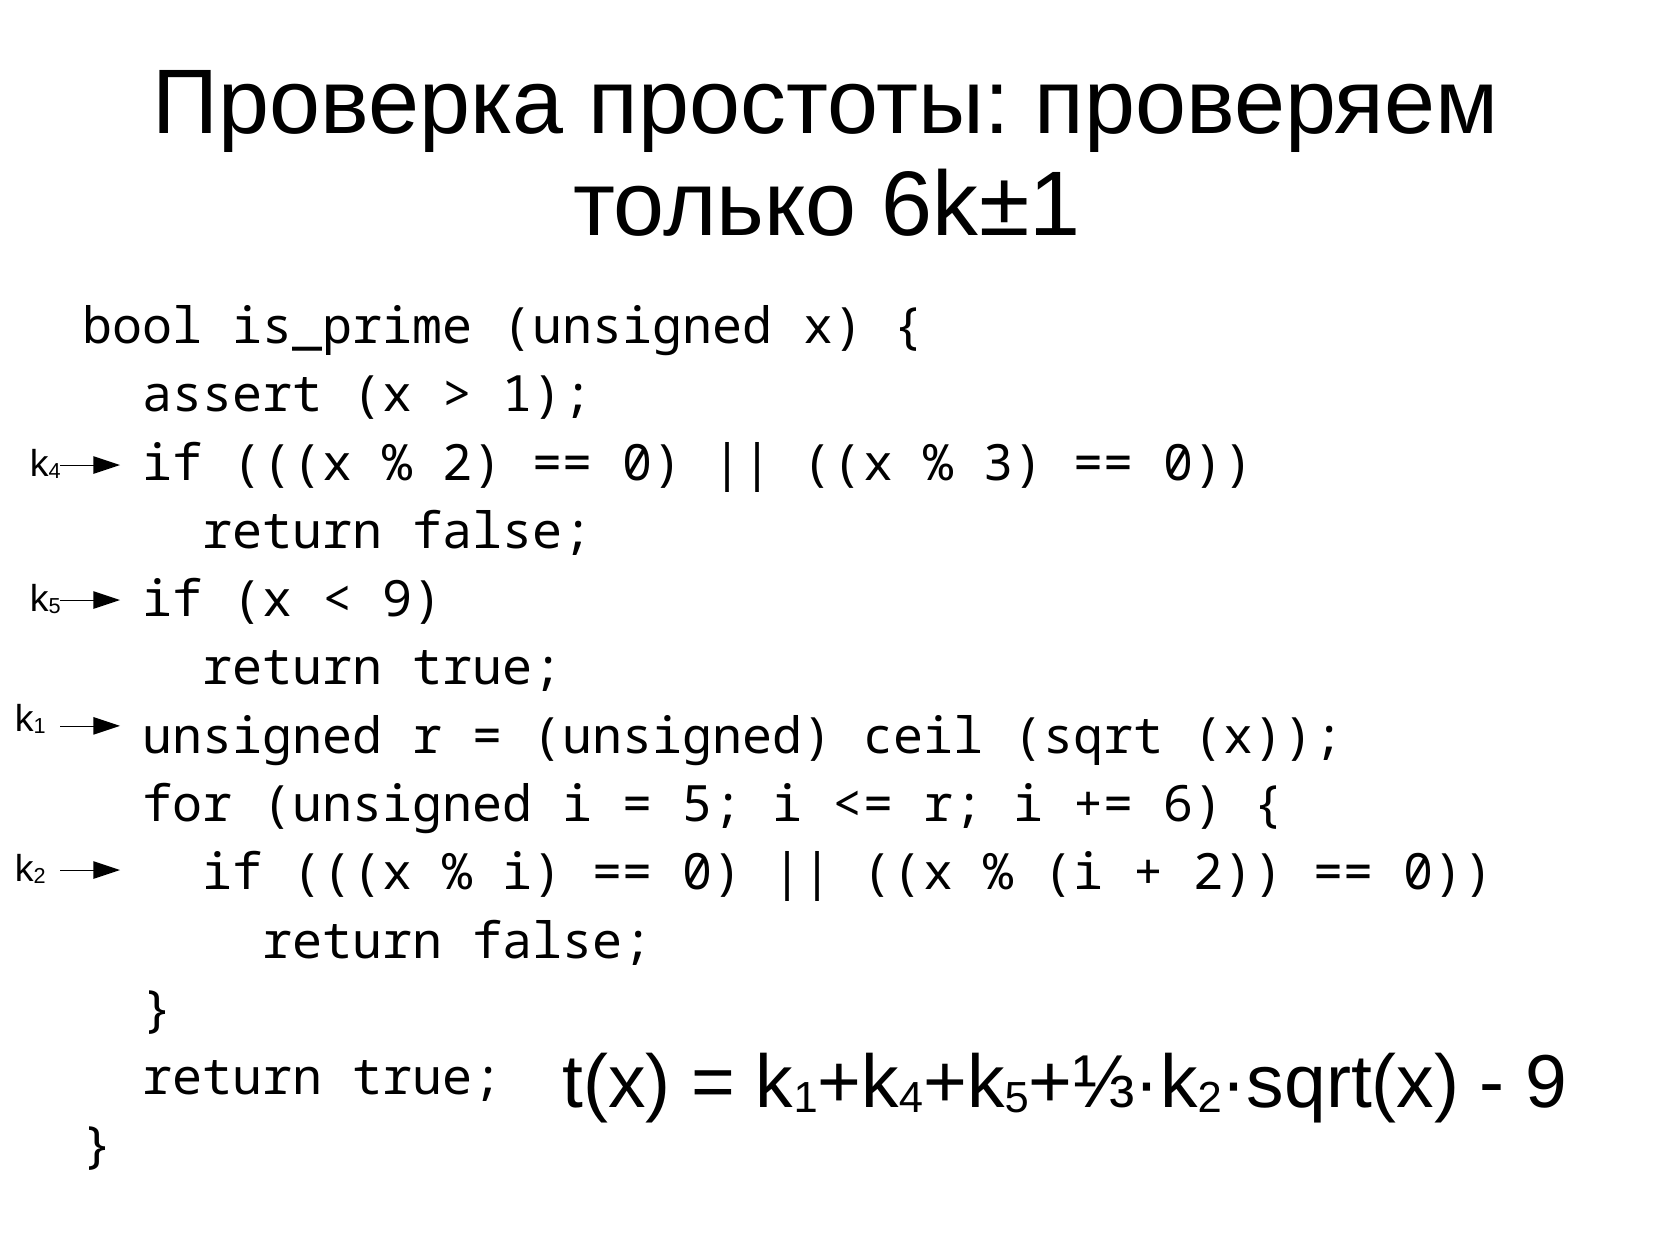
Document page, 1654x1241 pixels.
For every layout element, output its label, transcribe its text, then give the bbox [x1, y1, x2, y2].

text_box k5 [15, 570, 106, 640]
text_box k4 [15, 435, 106, 505]
subtitle bool is_prime (unsigned x) { assert (x > 1); if (((x % 2) == 0) || ((x % 3) == 0)) return false; if (x < 9) return true; unsigned r = (unsigned) ceil (sqrt (x)); for (unsigned i = 5; i <= r; i += 6) { if (((x % i) == 0) || ((x % (i + 2)) == 0)) return false; } return true; } [82, 290, 1571, 1159]
title Проверка простоты: проверяем только 6k±1 [82, 49, 1571, 257]
text_box k2 [0, 840, 91, 910]
title t(x) = k1+k4+k5+⅓·k2·sqrt(x) - 9 [510, 977, 1621, 1186]
text_box k1 [0, 690, 91, 760]
